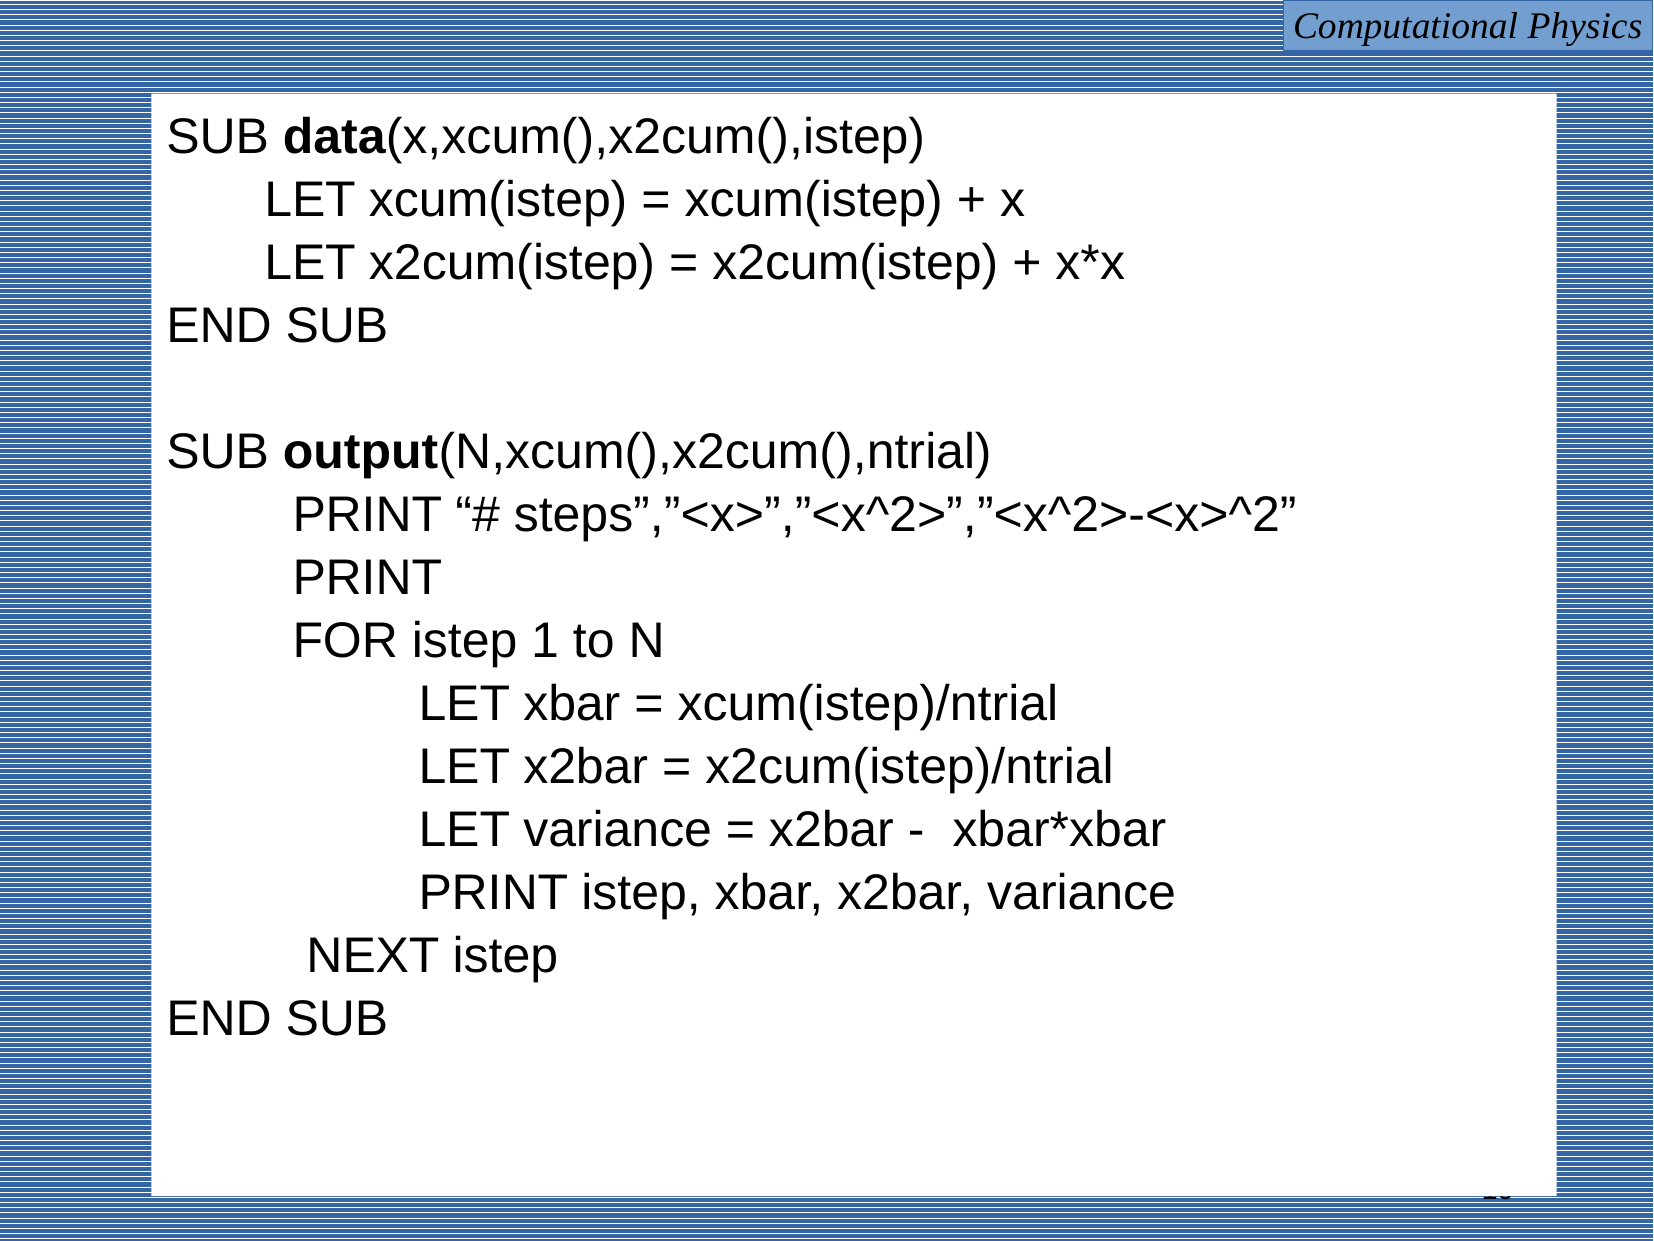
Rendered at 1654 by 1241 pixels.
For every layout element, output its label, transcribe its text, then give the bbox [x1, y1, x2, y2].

list SUB data(x,xcum(),x2cum(),istep) LET xcum(istep) = xcum(istep) + x LET x2cum(istep) = x2cum(istep) + x*x END SUB SUB output(N,xcum(),x2cum(),ntrial) PRINT “# steps”,”<x>”,”<x^2>”,”<x^2>-<x>^2” PRINT FOR istep 1 to N LET xbar = xcum(istep)/ntrial LET x2bar = x2cum(istep)/ntrial LET variance = x2bar - xbar*xbar PRINT istep, xbar, x2bar, variance NEXT istep END SUB [151, 93, 1557, 1197]
text_box <number> [1184, 1197, 1529, 1213]
